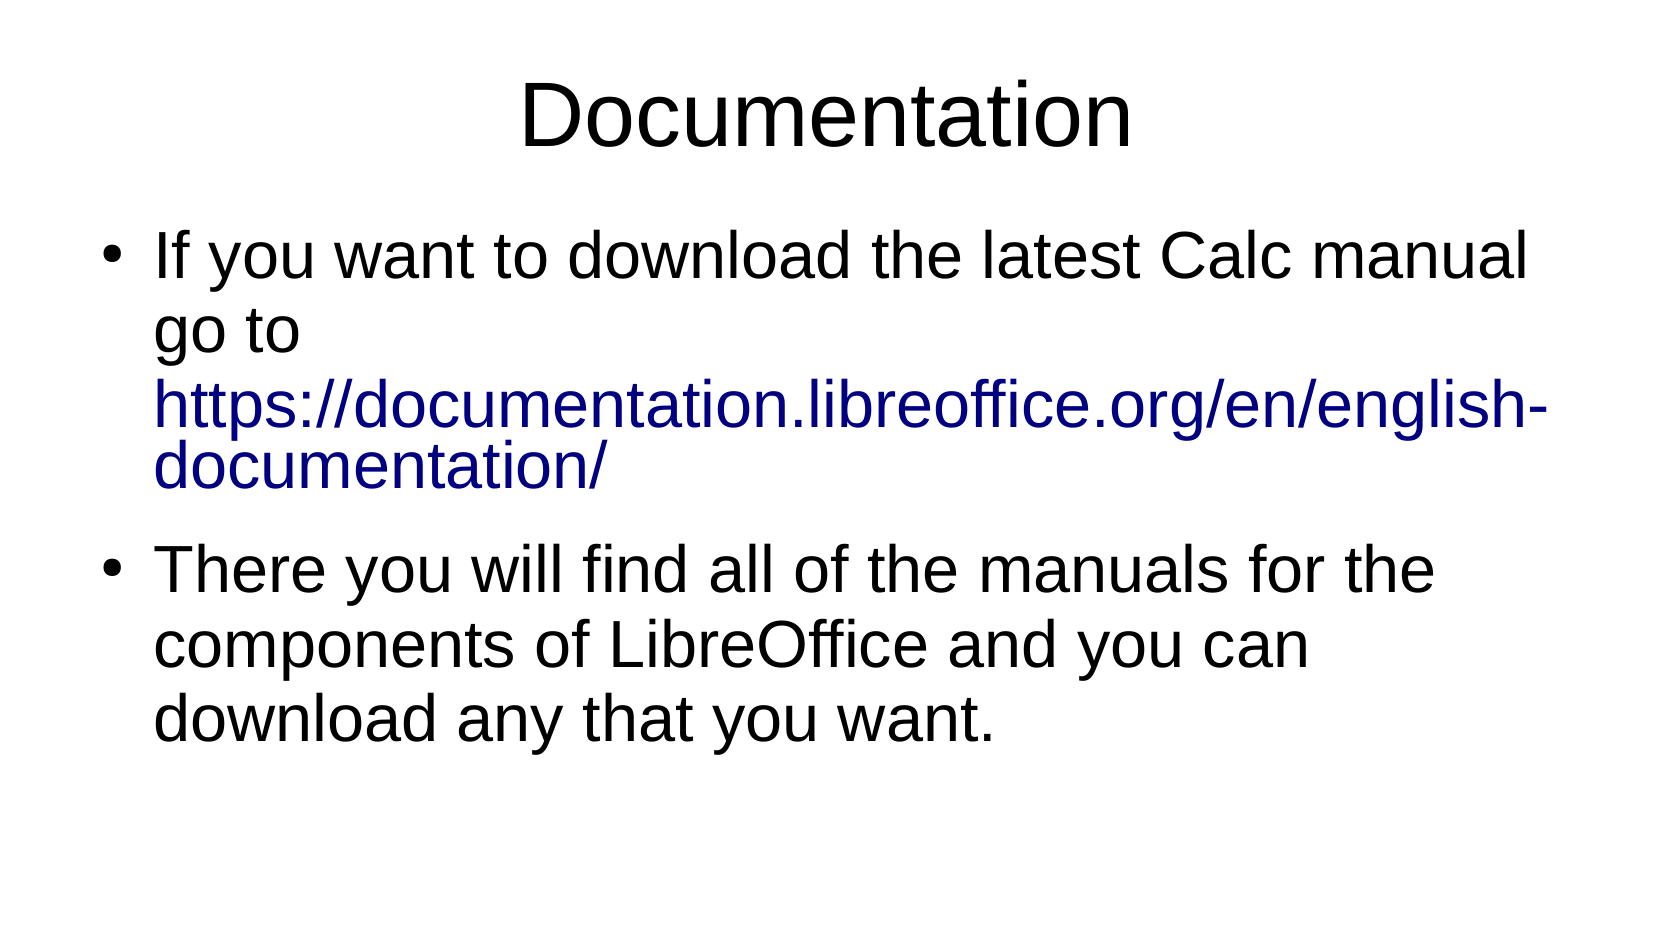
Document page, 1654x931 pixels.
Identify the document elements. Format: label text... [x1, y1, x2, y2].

title Documentation [82, 37, 1571, 193]
list If you want to download the latest Calc manual go to https://documentation.libreoffice.org/en/english-documentation/ There you will find all of the manuals for the components of LibreOffice and you can download any that you want. [82, 217, 1571, 758]
